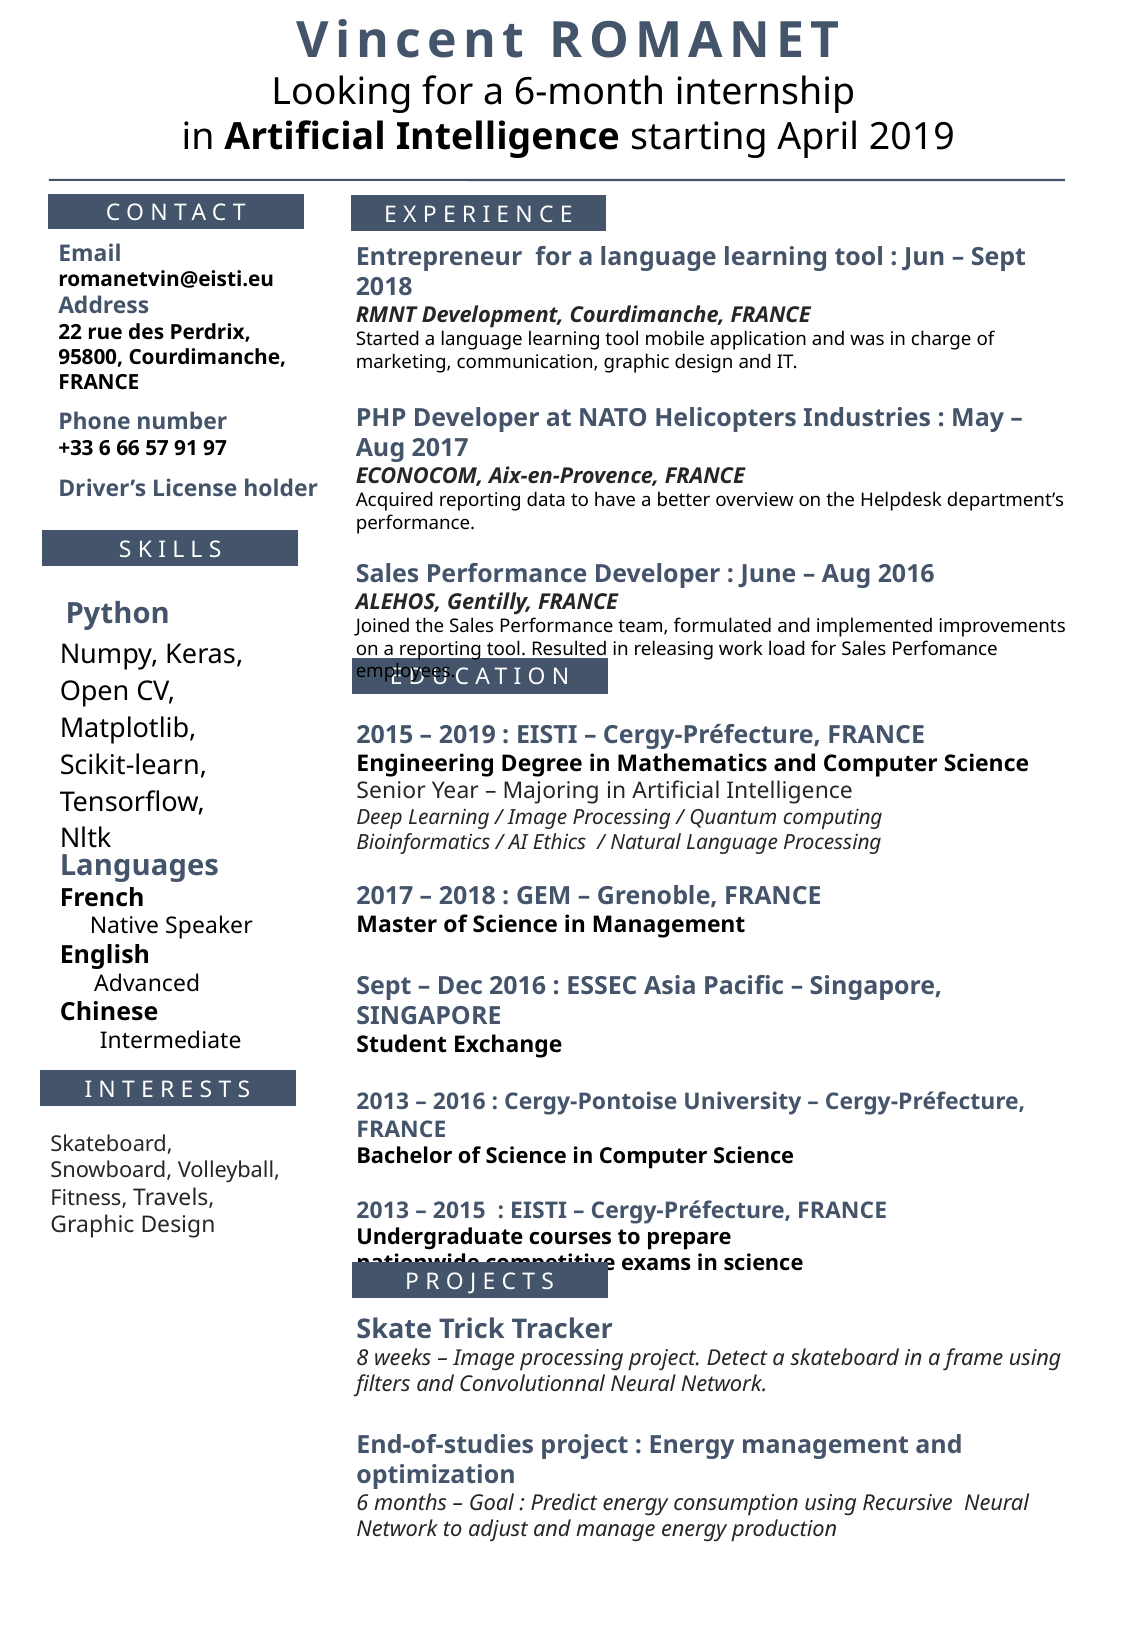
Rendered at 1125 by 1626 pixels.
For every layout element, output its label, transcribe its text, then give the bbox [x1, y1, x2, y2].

text_box Numpy, Keras, Open CV, Matplotlib, Scikit-learn, Tensorflow, Nltk [45, 627, 286, 862]
text_box EXPERIENCE [351, 196, 606, 230]
text_box INTERESTS [40, 1071, 295, 1105]
text_box EDUCATION [352, 658, 607, 693]
text_box Vincent ROMANET Looking for a 6-month internship in Artificial Intelligence starting April 2019 [131, 0, 1005, 165]
text_box Python [50, 586, 239, 627]
text_box PROJECTS [352, 1263, 607, 1297]
text_box Skateboard, Snowboard, Volleyball, Fitness, Travels, Graphic Design [35, 1122, 315, 1270]
text_box SKILLS [43, 531, 298, 565]
text_box 2015 – 2019 : EISTI – Cergy-Préfecture, FRANCE Engineering Degree in Mathematics and Computer Science Senior Year – Majoring in Artificial Intelligence Deep Learning / Image Processing / Quantum computing Bioinformatics / AI Ethics / Natural Language Processing 2017 – 2018 : GEM – Grenoble, FRANCE Master of Science in Management Sept – Dec 2016 : ESSEC Asia Pacific – Singapore, SINGAPORE Student Exchange 2013 – 2016 : Cergy-Pontoise University – Cergy-Préfecture, FRANCE Bachelor of Science in Computer Science 2013 – 2015 : EISTI – Cergy-Préfecture, FRANCE Undergraduate courses to prepare nationwide competitive exams in science [341, 710, 1095, 1264]
text_box Languages French Native Speaker English Advanced Chinese Intermediate [44, 786, 299, 1061]
text_box Skate Trick Tracker 8 weeks – Image processing project. Detect a skateboard in a frame using filters and Convolutionnal Neural Network. End-of-studies project : Energy management and optimization 6 months – Goal : Predict energy consumption using Recursive Neural Network to adjust and manage energy production [341, 1303, 1095, 1534]
text_box Email romanetvin@eisti.eu Address 22 rue des Perdrix, 95800, Courdimanche, FRANCE Phone number +33 6 66 57 91 97 Driver’s License holder [43, 231, 344, 561]
text_box CONTACT [48, 194, 303, 229]
text_box Entrepreneur for a language learning tool : Jun – Sept 2018 RMNT Development, Courdimanche, FRANCE Started a language learning tool mobile application and was in charge of marketing, communication, graphic design and IT. PHP Developer at NATO Helicopters Industries : May – Aug 2017 ECONOCOM, Aix-en-Provence, FRANCE Acquired reporting data to have a better overview on the Helpdesk department’s performance. Sales Performance Developer : June – Aug 2016 ALEHOS, Gentilly, FRANCE Joined the Sales Performance team, formulated and implemented improvements on a reporting tool. Resulted in releasing work load for Sales Perfomance employees. [340, 233, 1095, 648]
